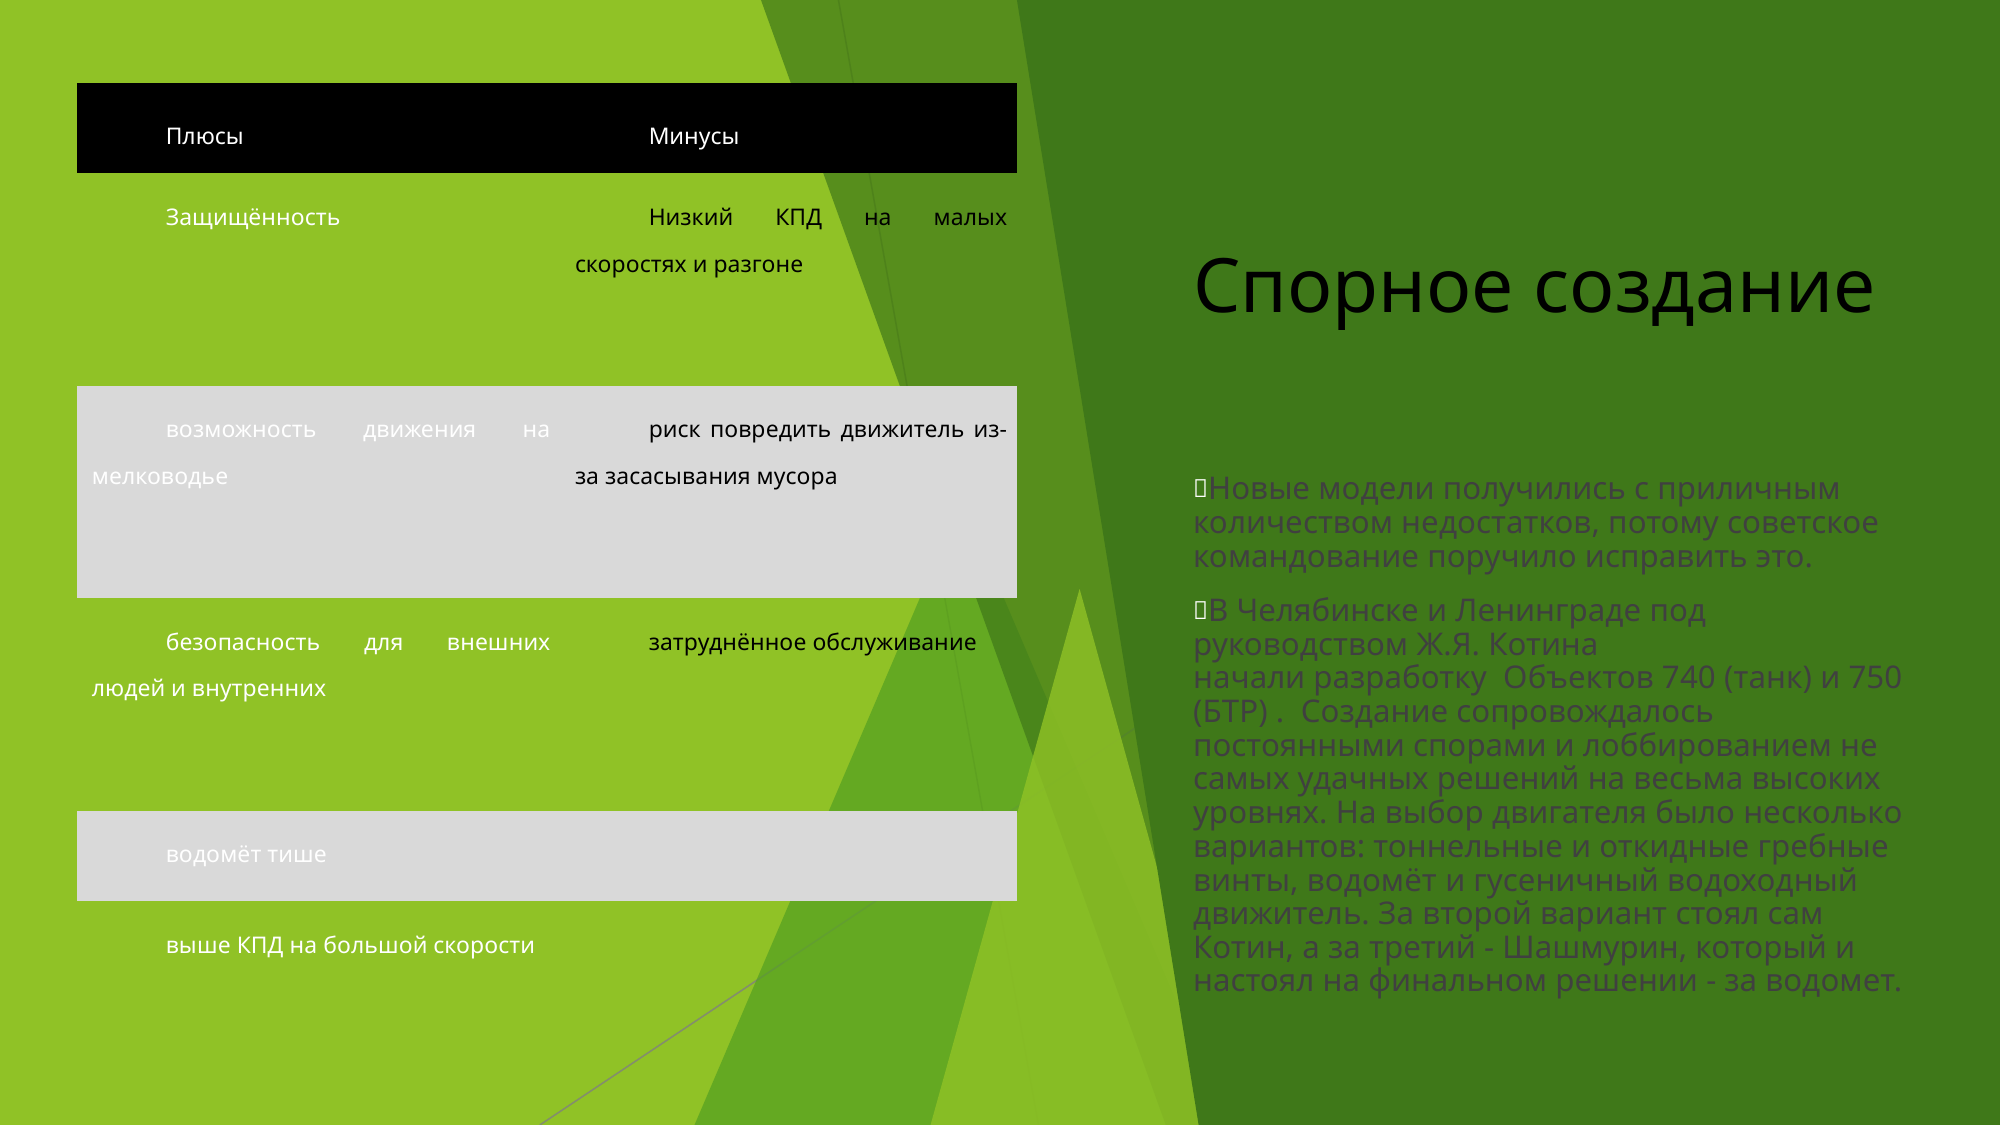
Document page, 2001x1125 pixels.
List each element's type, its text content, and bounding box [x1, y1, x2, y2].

table_cell риск повредить движитель из-за засасывания мусора [560, 386, 1017, 598]
table_cell затруднённое обслуживание [560, 598, 1017, 811]
table_cell выше КПД на большой скорости [77, 901, 560, 1052]
table_header Минусы [560, 83, 1017, 173]
table_cell возможность движения на мелководье [77, 386, 560, 598]
table_cell водомёт тише [77, 811, 560, 901]
table_cell Низкий КПД на малых скоростях и разгоне [560, 173, 1017, 386]
table_cell безопасность для внешних людей и внутренних [77, 598, 560, 811]
table_cell Защищённость [77, 173, 560, 386]
text_box Спорное создание [1178, 99, 1919, 465]
text_box [0, 0, 2000, 1125]
table_header Плюсы [77, 83, 560, 173]
table_cell [560, 901, 1017, 1052]
list Новые модели получились с приличным количеством недостатков, потому советское командование поручило исправить это. В Челябинске и Ленинграде под руководством Ж.Я. Котина начали разработку Объектов 740 (танк) и 750 (БТР) . Создание сопровождалось постоянными спорами и лоббированием не самых удачных решений на весьма высоких уровнях. На выбор двигателя было несколько вариантов: тоннельные и откидные гребные винты, водомёт и гусеничный водоходный движитель. За второй вариант стоял сам Котин, а за третий - Шашмурин, который и настоял на финальном решении - за водомет. [1178, 465, 1919, 1010]
table_cell [560, 811, 1017, 901]
